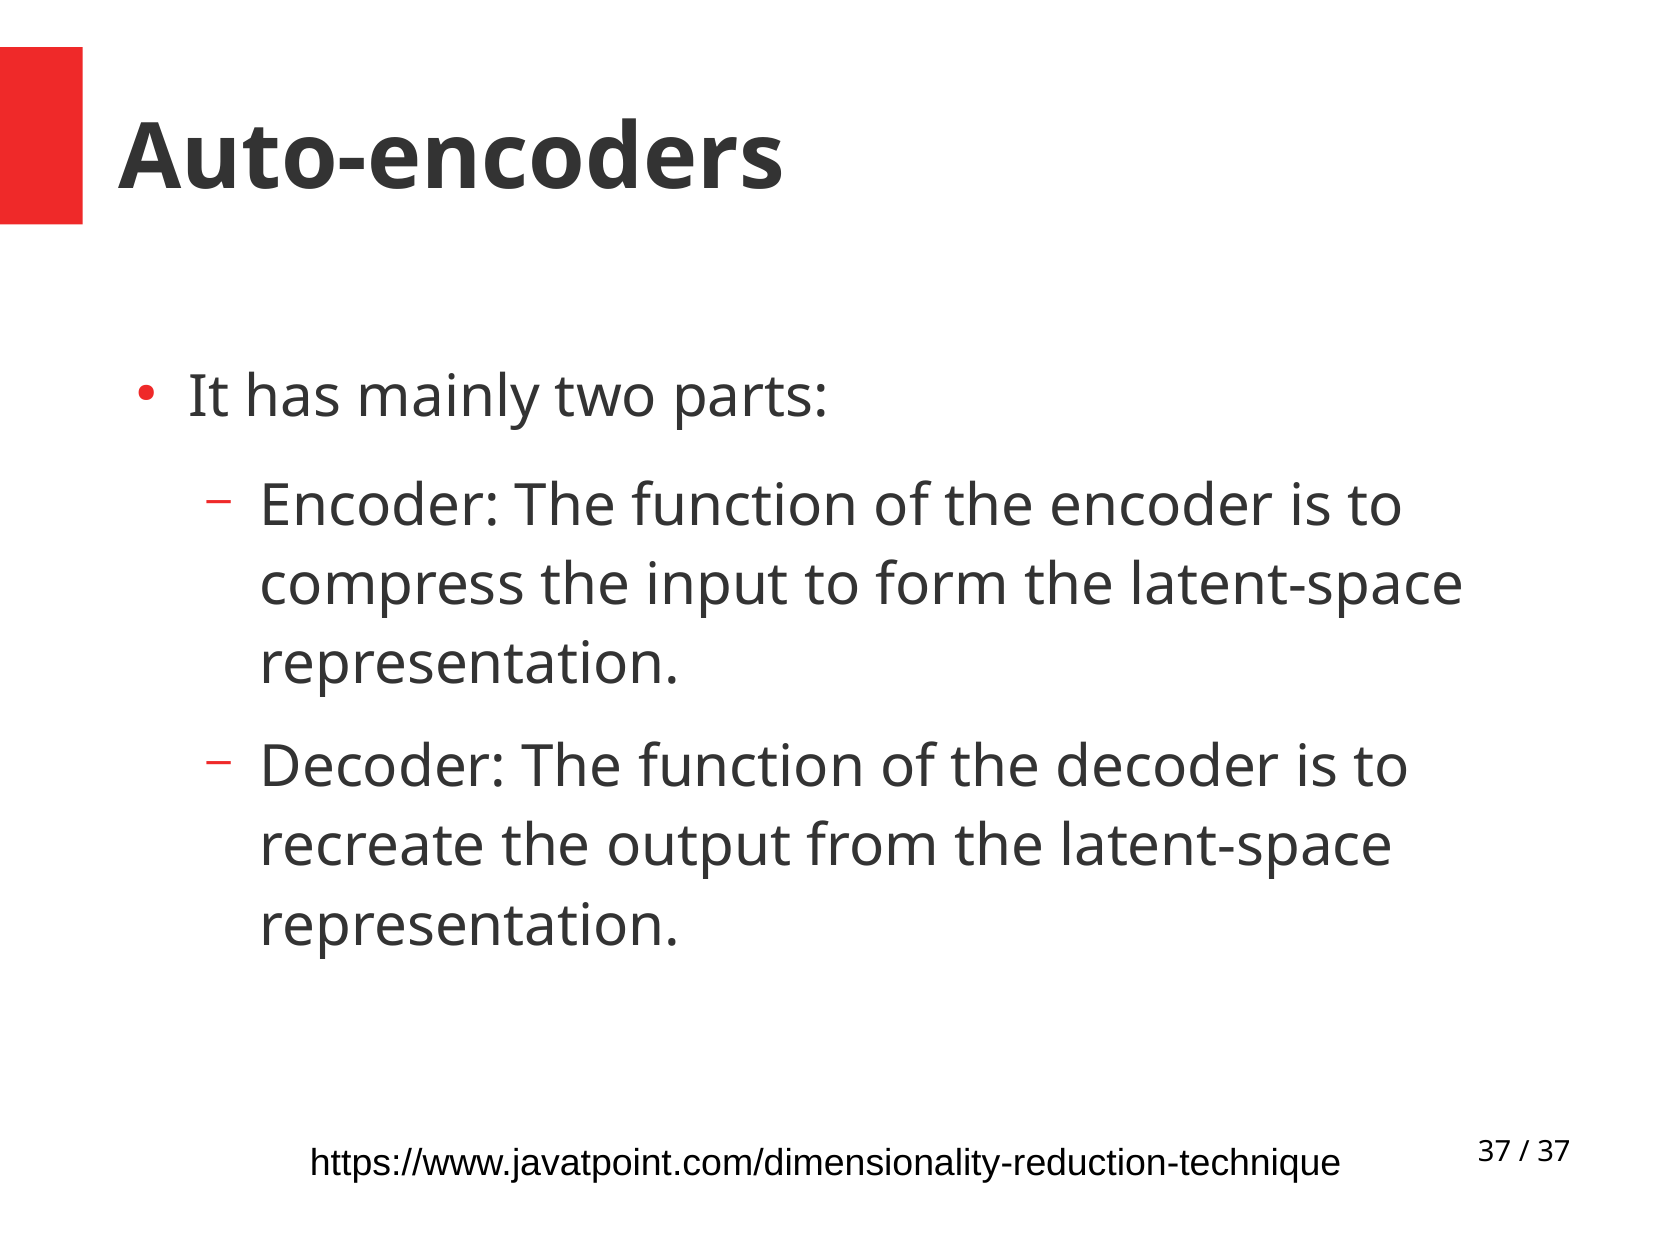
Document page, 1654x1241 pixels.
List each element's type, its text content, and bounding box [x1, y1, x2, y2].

text_box https://www.javatpoint.com/dimensionality-reduction-technique [295, 1133, 1357, 1191]
list It has mainly two parts: Encoder: The function of the encoder is to compress the input to form the latent-space representation. Decoder: The function of the decoder is to recreate the output from the latent-space representation. [118, 354, 1536, 1241]
title Auto-encoders [118, 49, 1571, 257]
